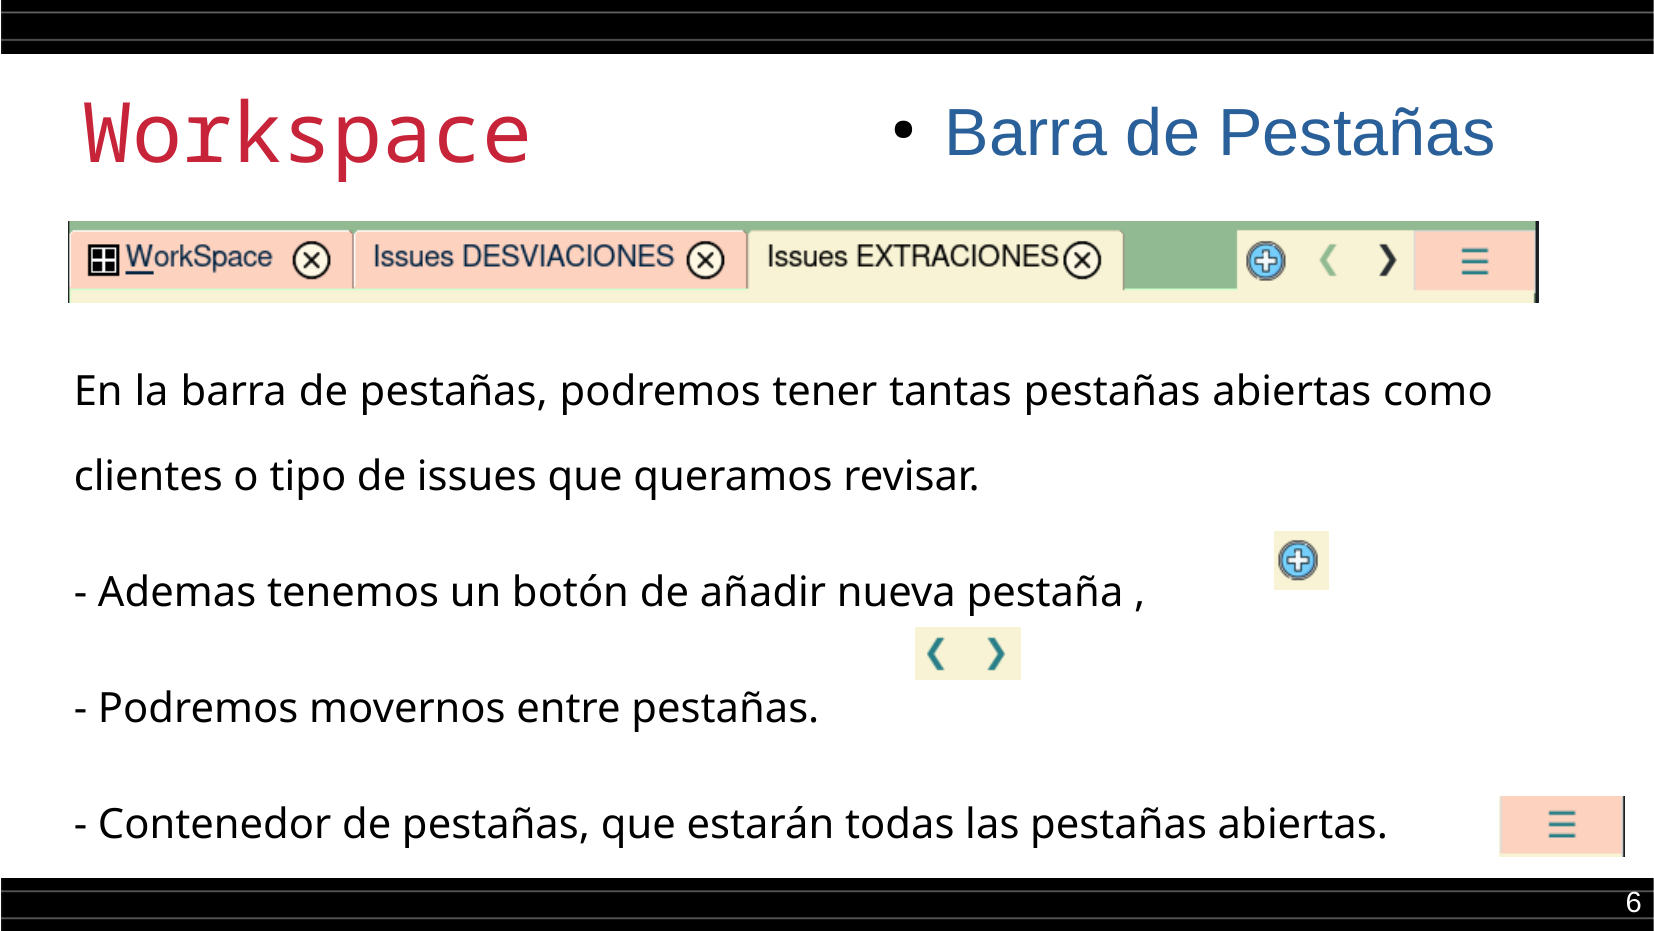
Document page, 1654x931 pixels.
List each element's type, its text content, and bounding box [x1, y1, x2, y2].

picture [915, 627, 1021, 680]
list Barra de Pestañas [874, 94, 1530, 178]
text_box En la barra de pestañas, podremos tener tantas pestañas abiertas como clientes o tipo de issues que queramos revisar. - Ademas tenemos un botón de añadir nueva pestaña , - Podremos movernos entre pestañas. - Contenedor de pestañas, que estarán todas las pestañas abiertas. [59, 324, 1595, 827]
picture [1274, 531, 1329, 590]
picture [1499, 796, 1625, 857]
picture [68, 221, 1539, 304]
title Workspace [82, 64, 1571, 195]
picture [1, 0, 1654, 54]
picture [1, 878, 1654, 931]
